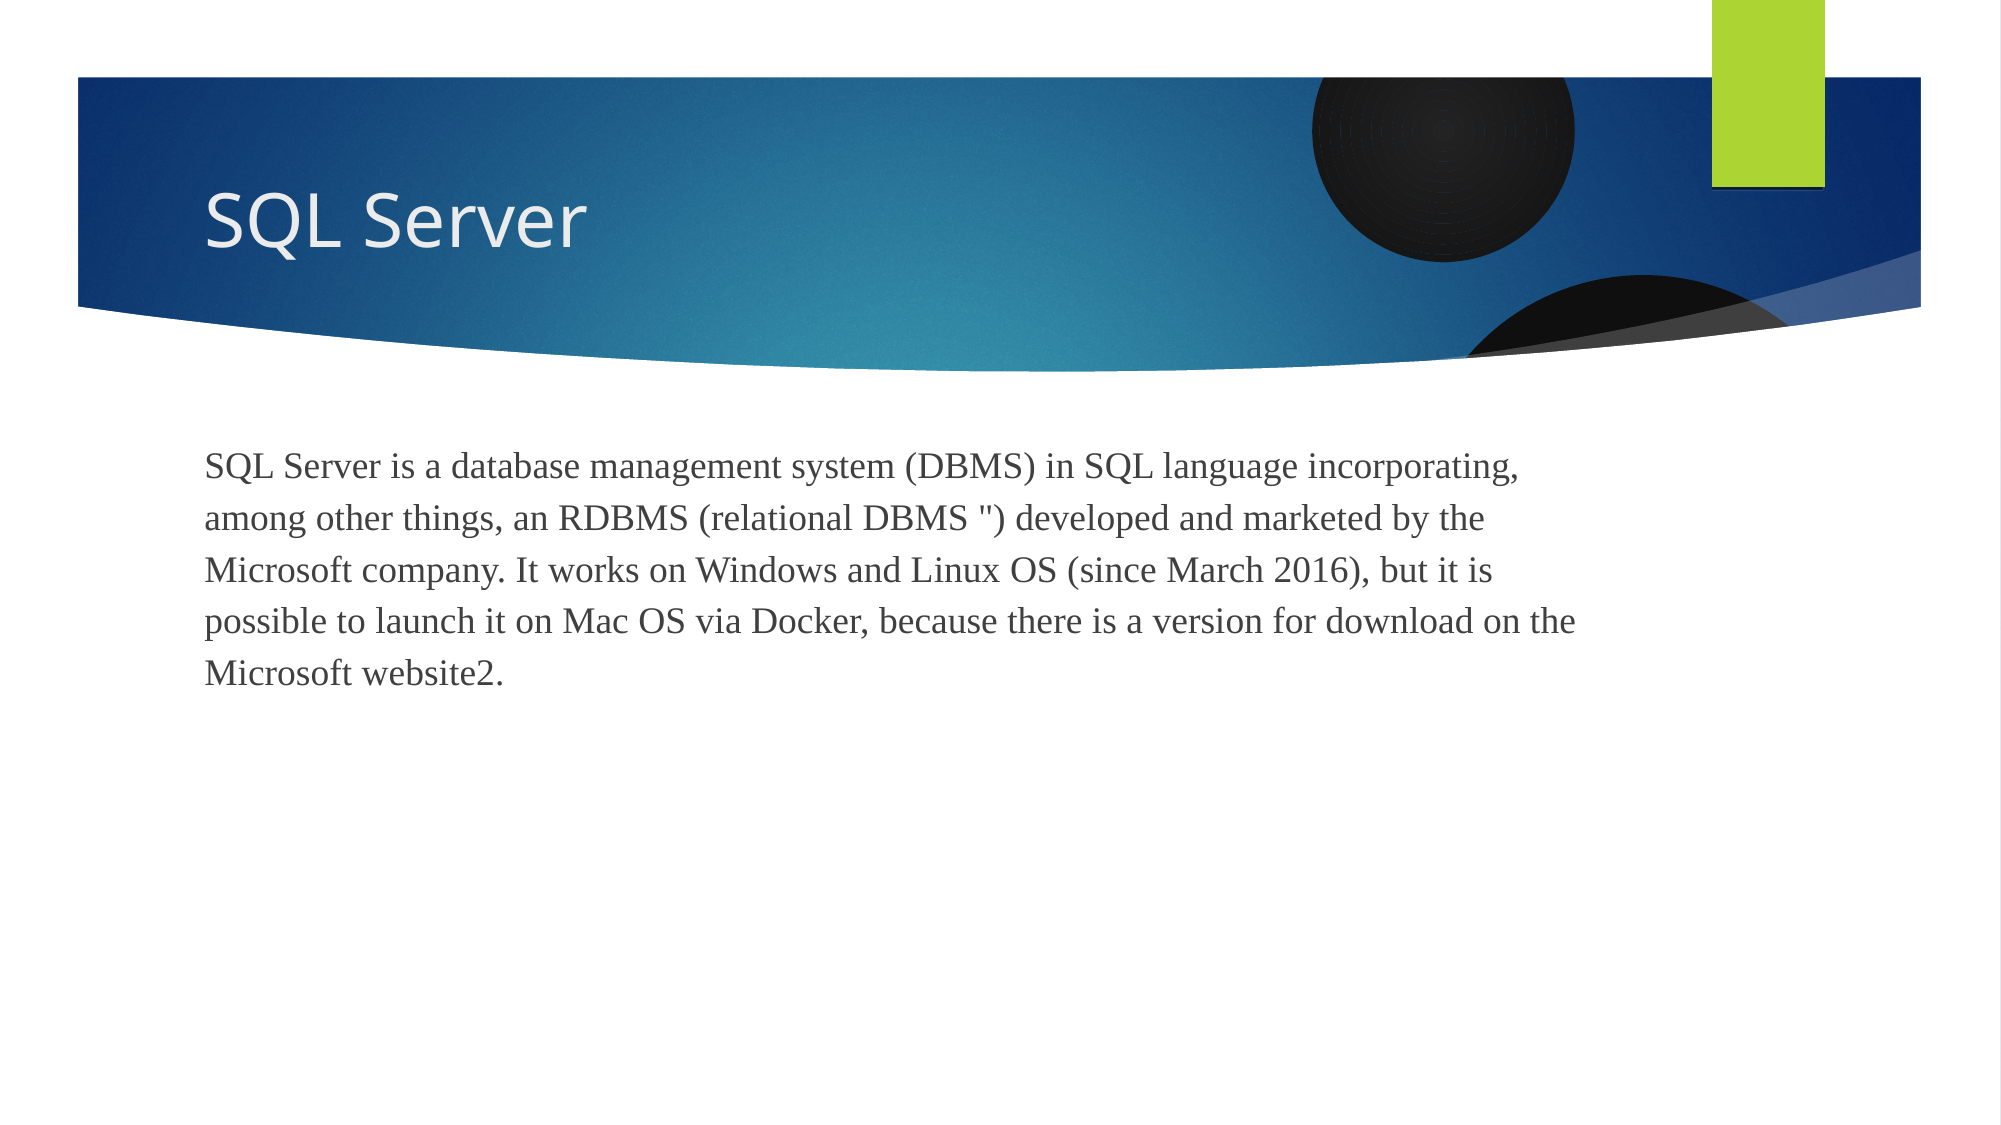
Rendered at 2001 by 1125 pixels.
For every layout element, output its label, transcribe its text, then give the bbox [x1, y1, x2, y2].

list SQL Server is a database management system (DBMS) in SQL language incorporating, among other things, an RDBMS (relational DBMS ") developed and marketed by the Microsoft company. It works on Windows and Linux OS (since March 2016), but it is possible to launch it on Mac OS via Docker, because there is a version for download on the Microsoft website2. [189, 427, 1627, 988]
title SQL Server [189, 159, 1627, 276]
